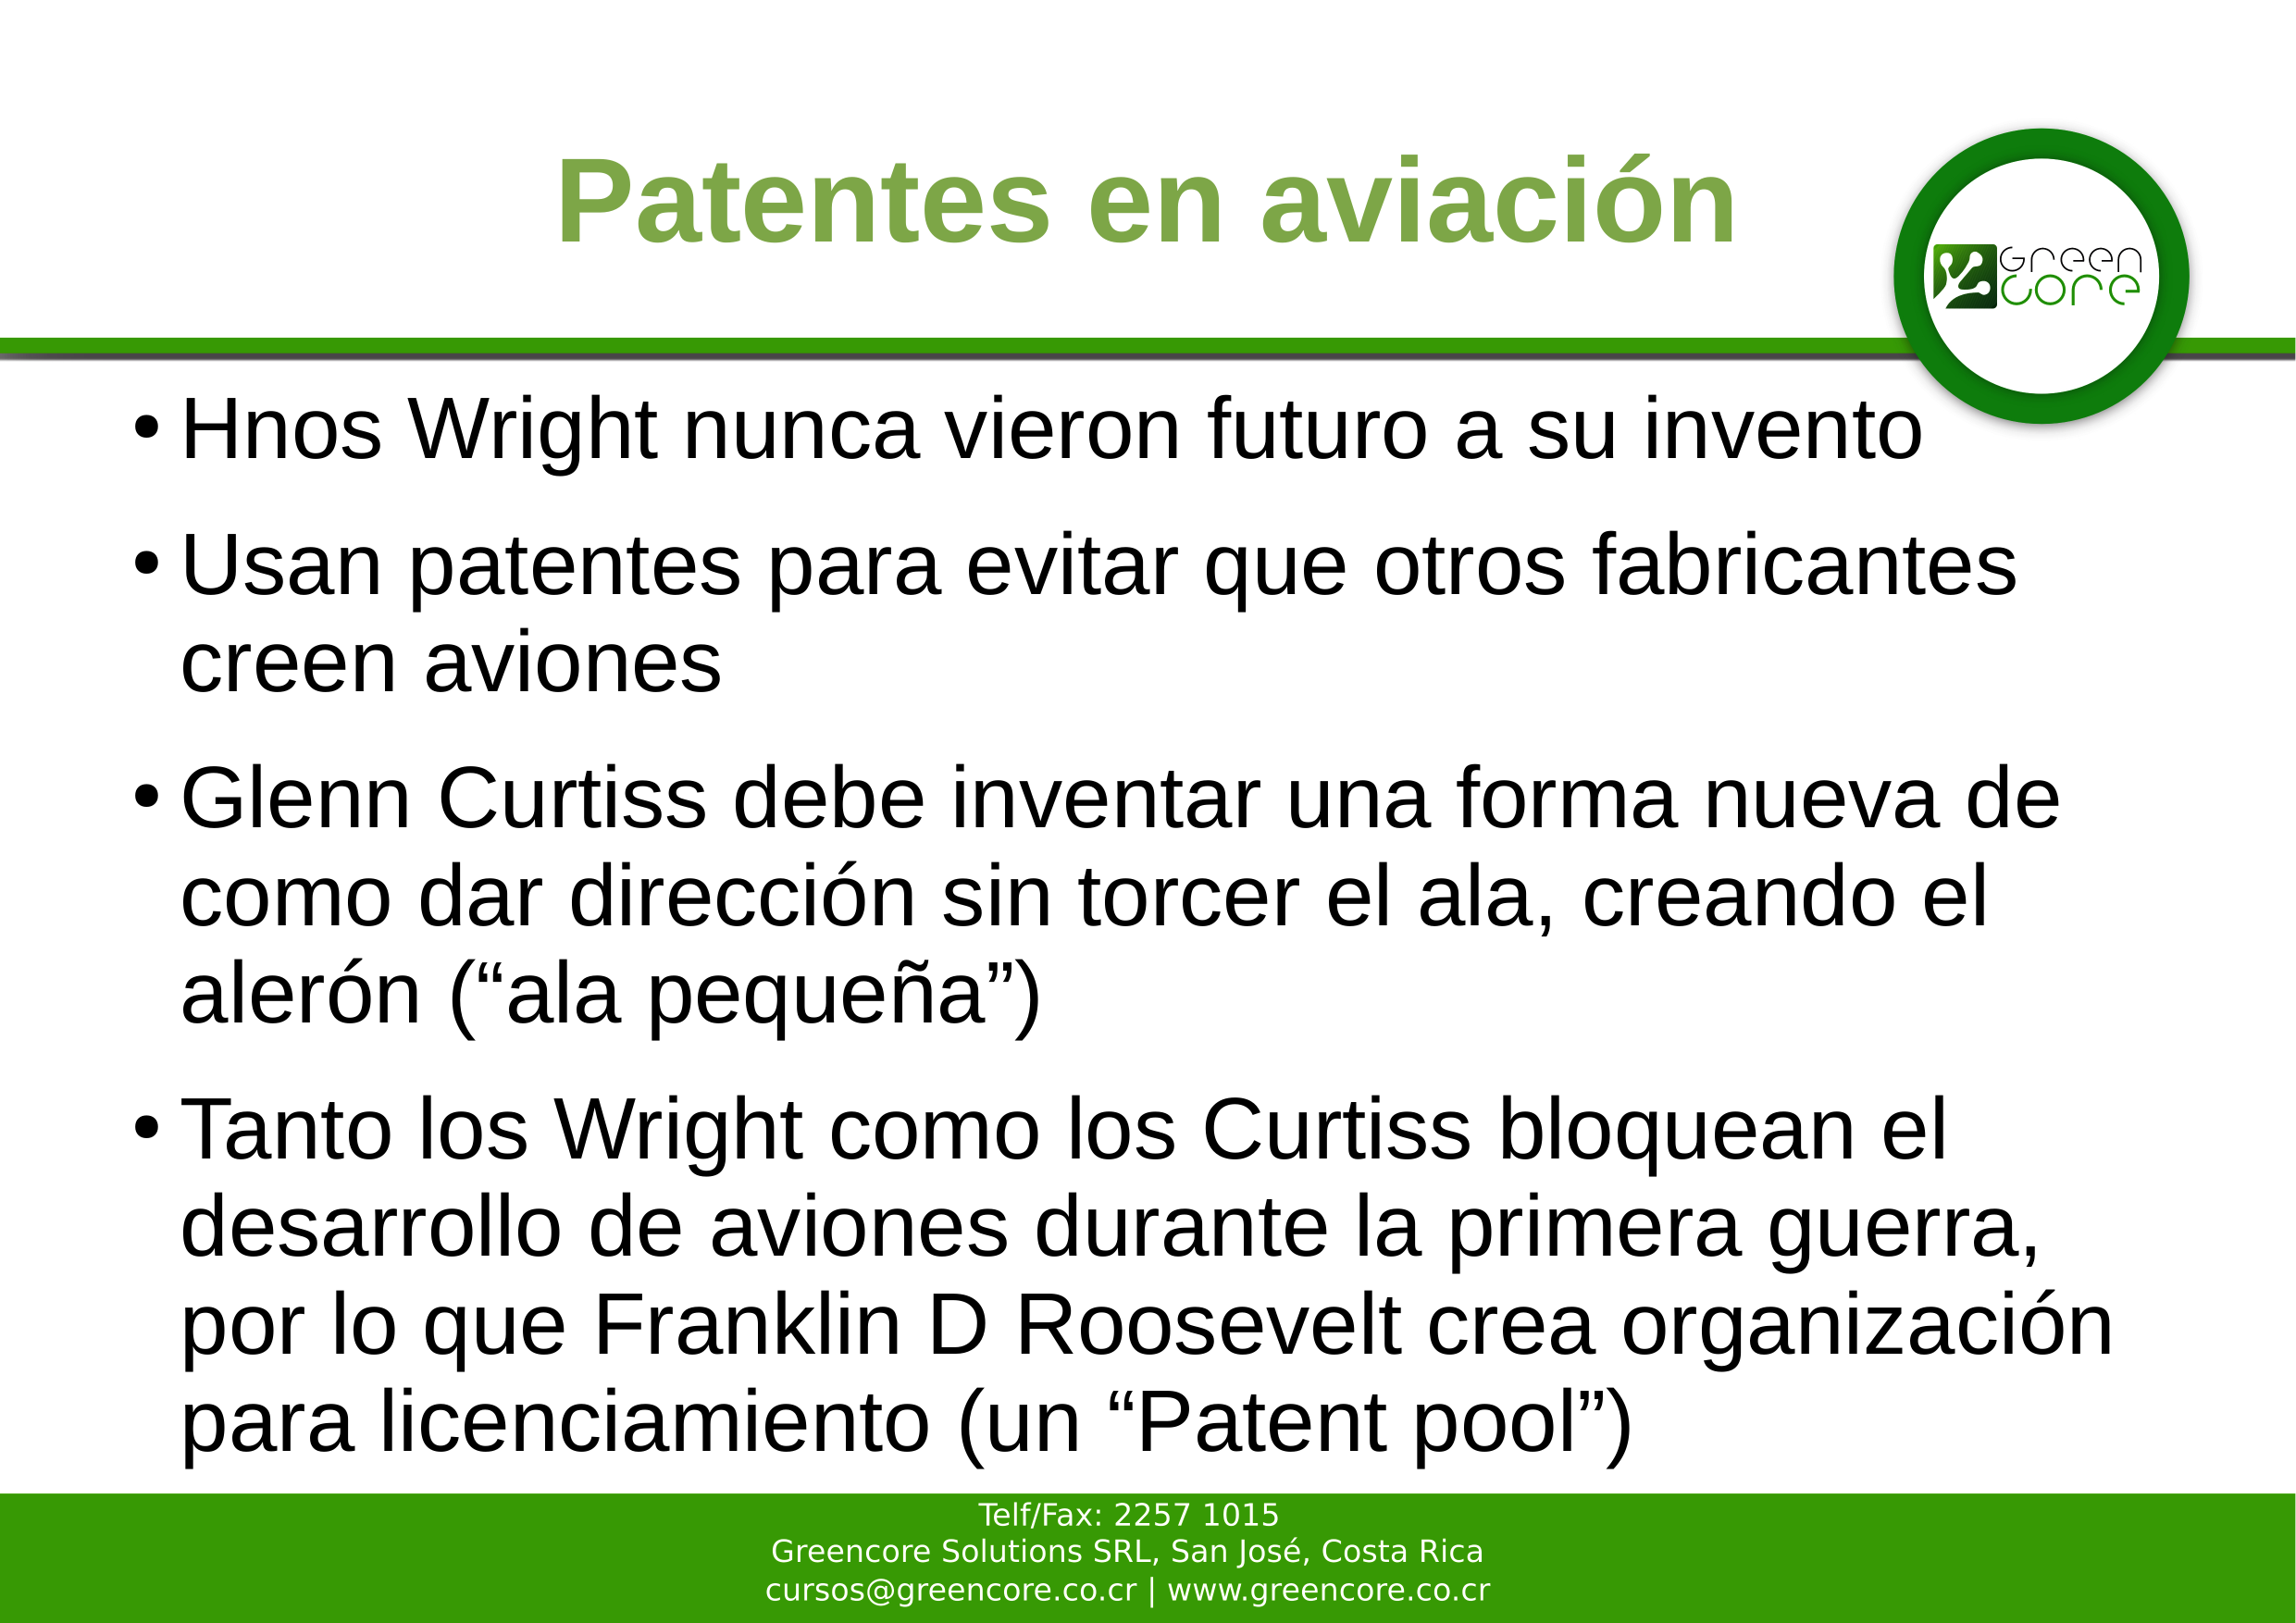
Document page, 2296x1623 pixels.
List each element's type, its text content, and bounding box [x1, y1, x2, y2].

list Hnos Wright nunca vieron futuro a su invento Usan patentes para evitar que otros fabricantes creen aviones Glenn Curtiss debe inventar una forma nueva de como dar dirección sin torcer el ala, creando el alerón (“ala pequeña”) Tanto los Wright como los Curtiss bloquean el desarrollo de aviones durante la primera guerra, por lo que Franklin D Roosevelt crea organización para licenciamiento (un “Patent pool”) [115, 379, 2181, 1489]
picture [0, 0, 2296, 1623]
title Patentes en aviación [115, 64, 2181, 336]
